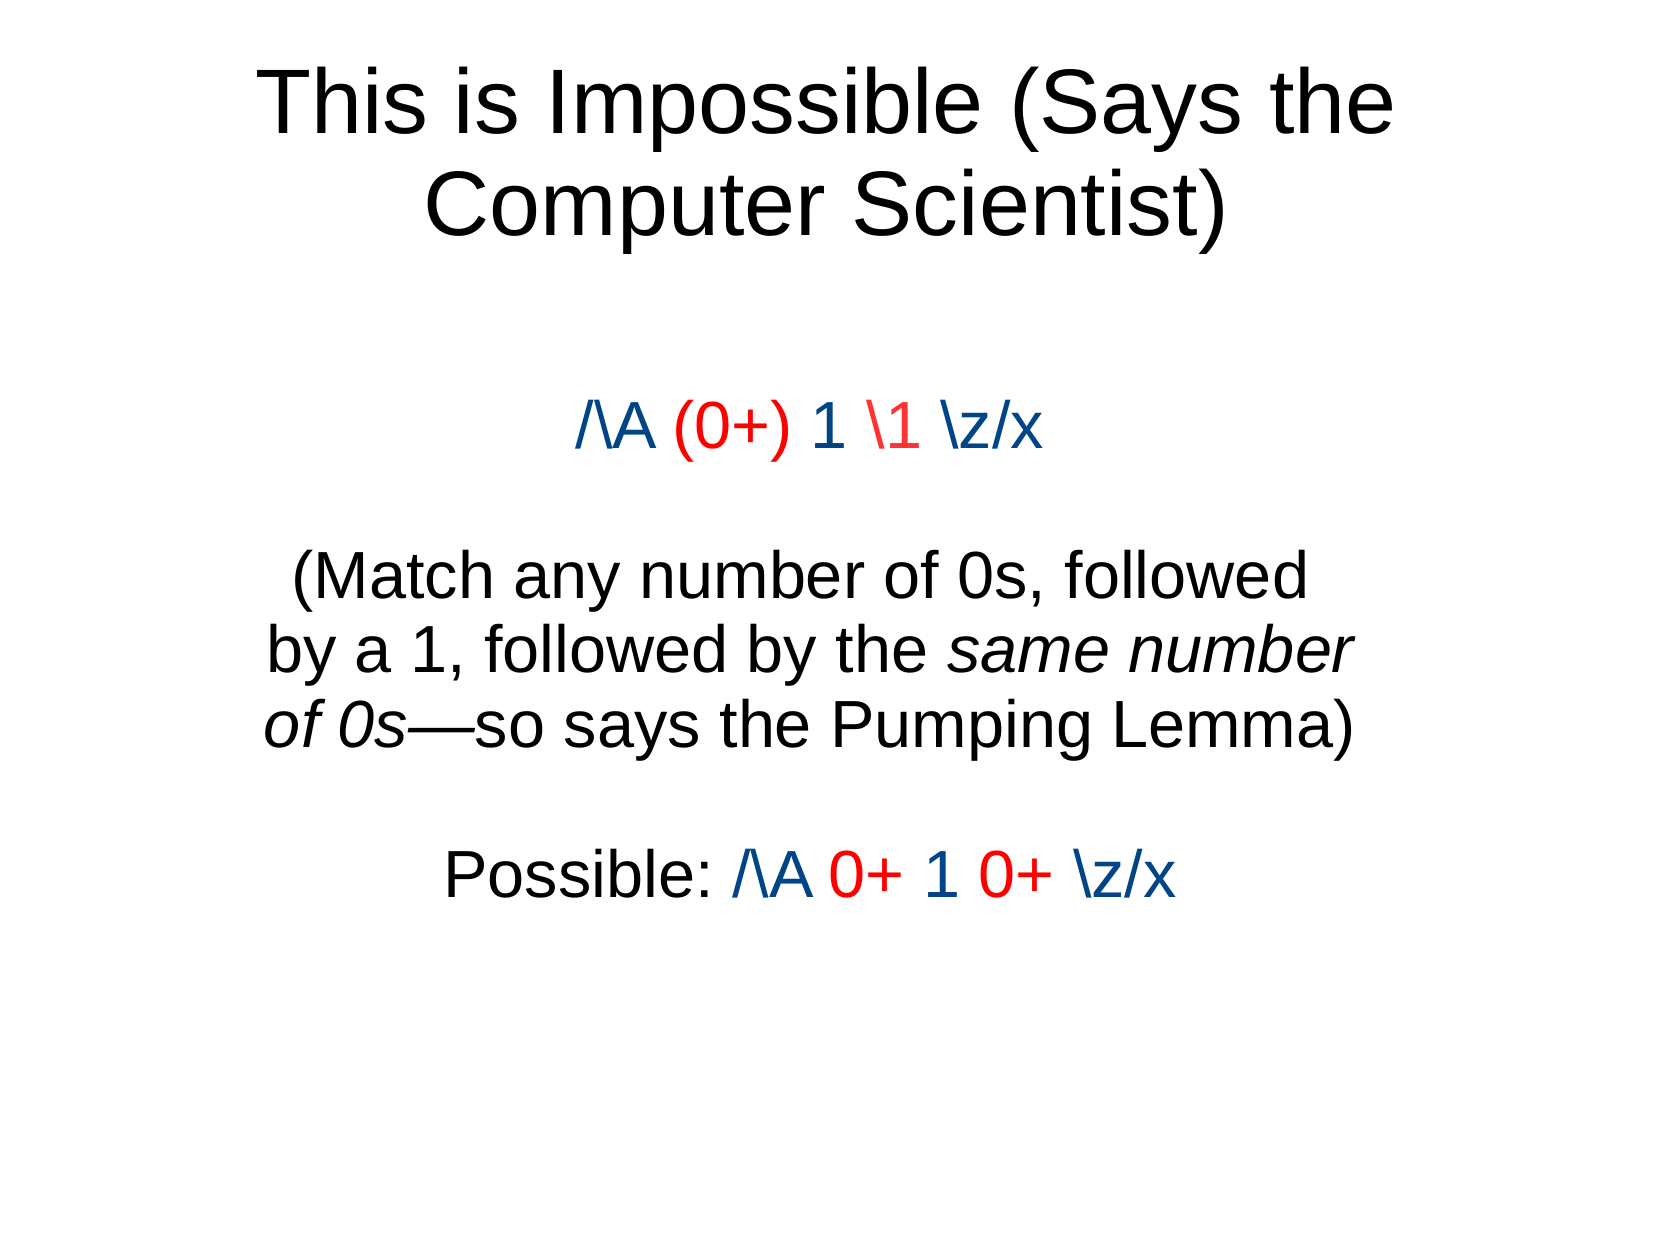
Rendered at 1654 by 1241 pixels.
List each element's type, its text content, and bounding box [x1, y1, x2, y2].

subtitle /\A (0+) 1 \1 \z/x (Match any number of 0s, followed by a 1, followed by the same number of 0s—so says the Pumping Lemma) Possible: /\A 0+ 1 0+ \z/x [82, 290, 1538, 1010]
title This is Impossible (Says the Computer Scientist) [82, 49, 1571, 257]
